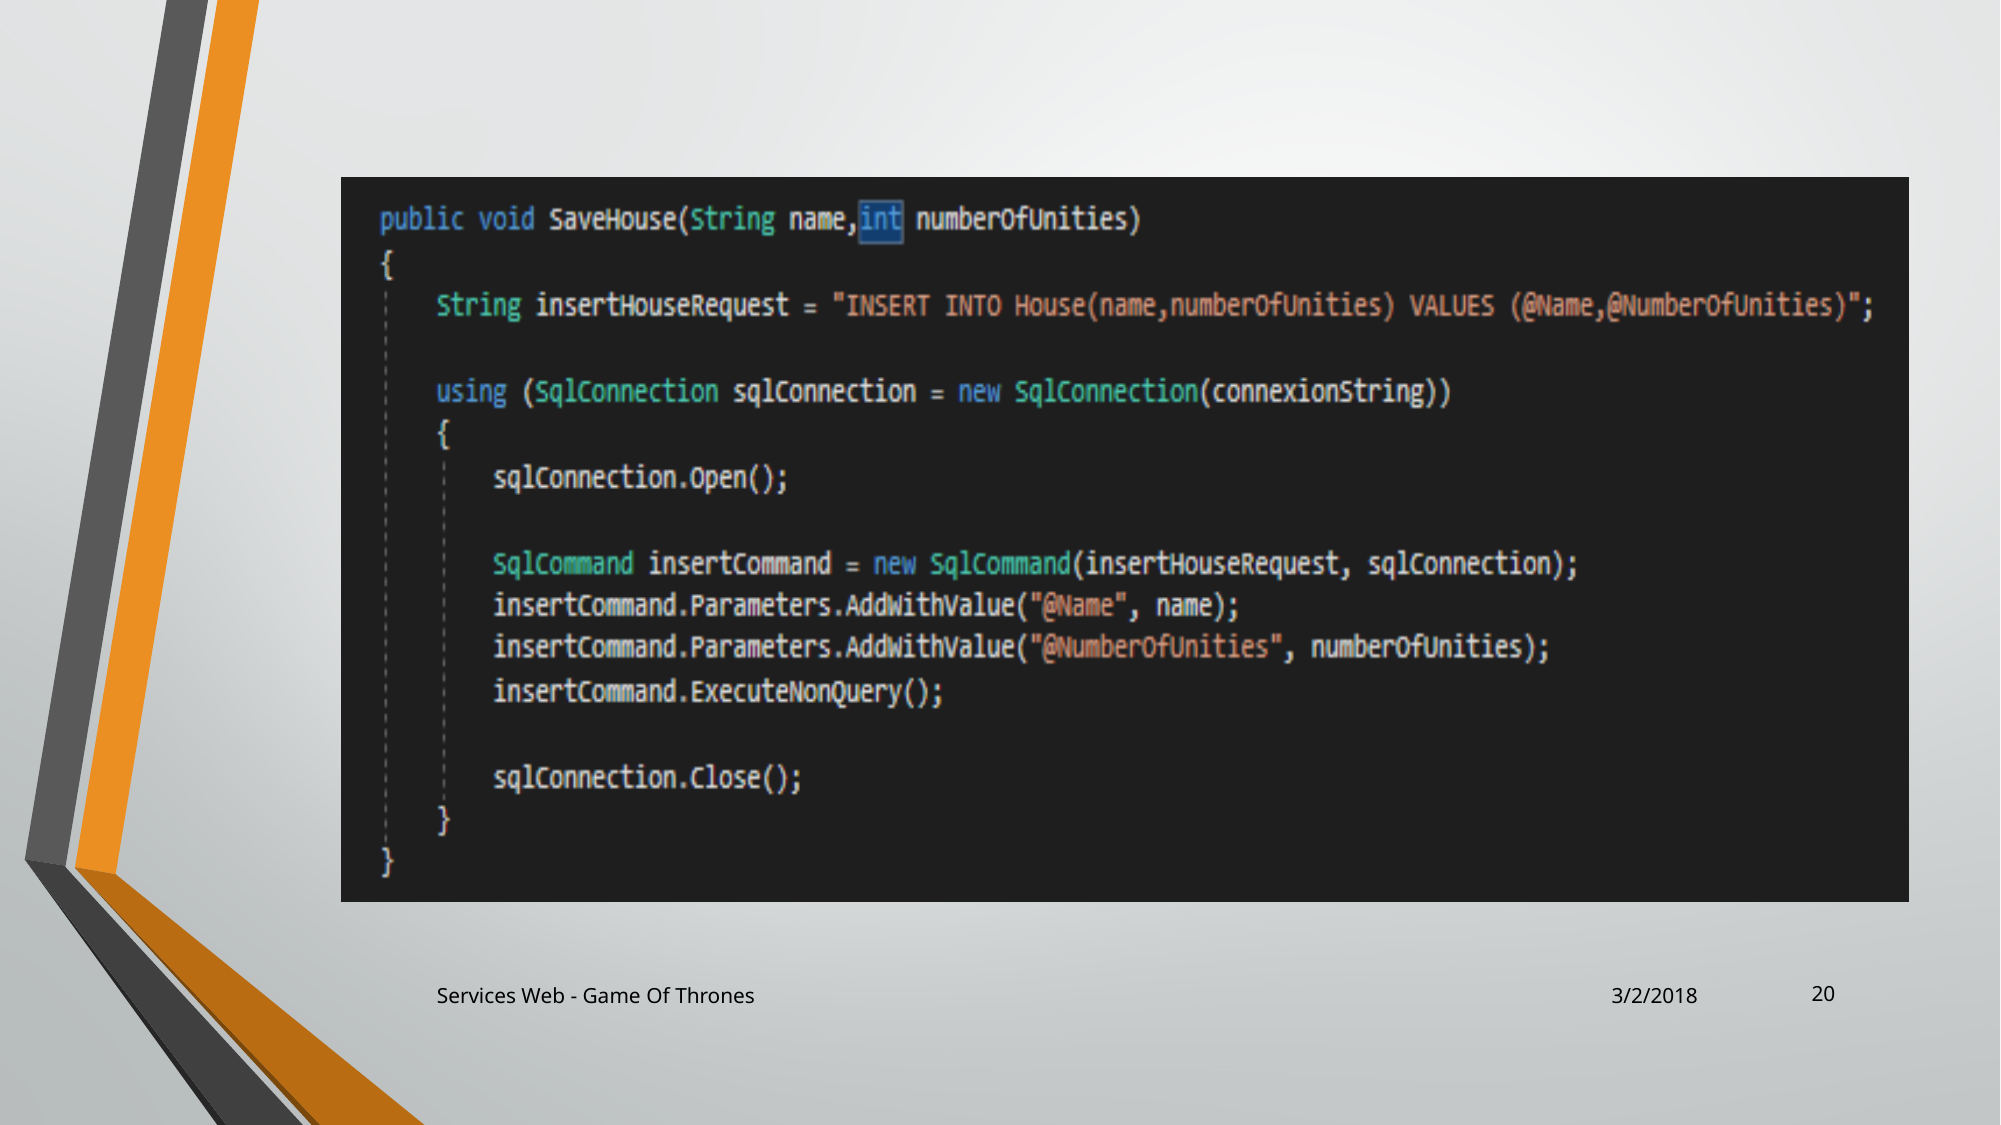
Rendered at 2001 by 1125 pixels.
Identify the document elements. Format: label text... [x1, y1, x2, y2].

text_box ‹#› [1796, 965, 1887, 1025]
picture [341, 177, 1909, 903]
text_box Services Web - Game Of Thrones [421, 965, 1585, 1025]
text_box 3/2/2018 [1596, 965, 1785, 1025]
